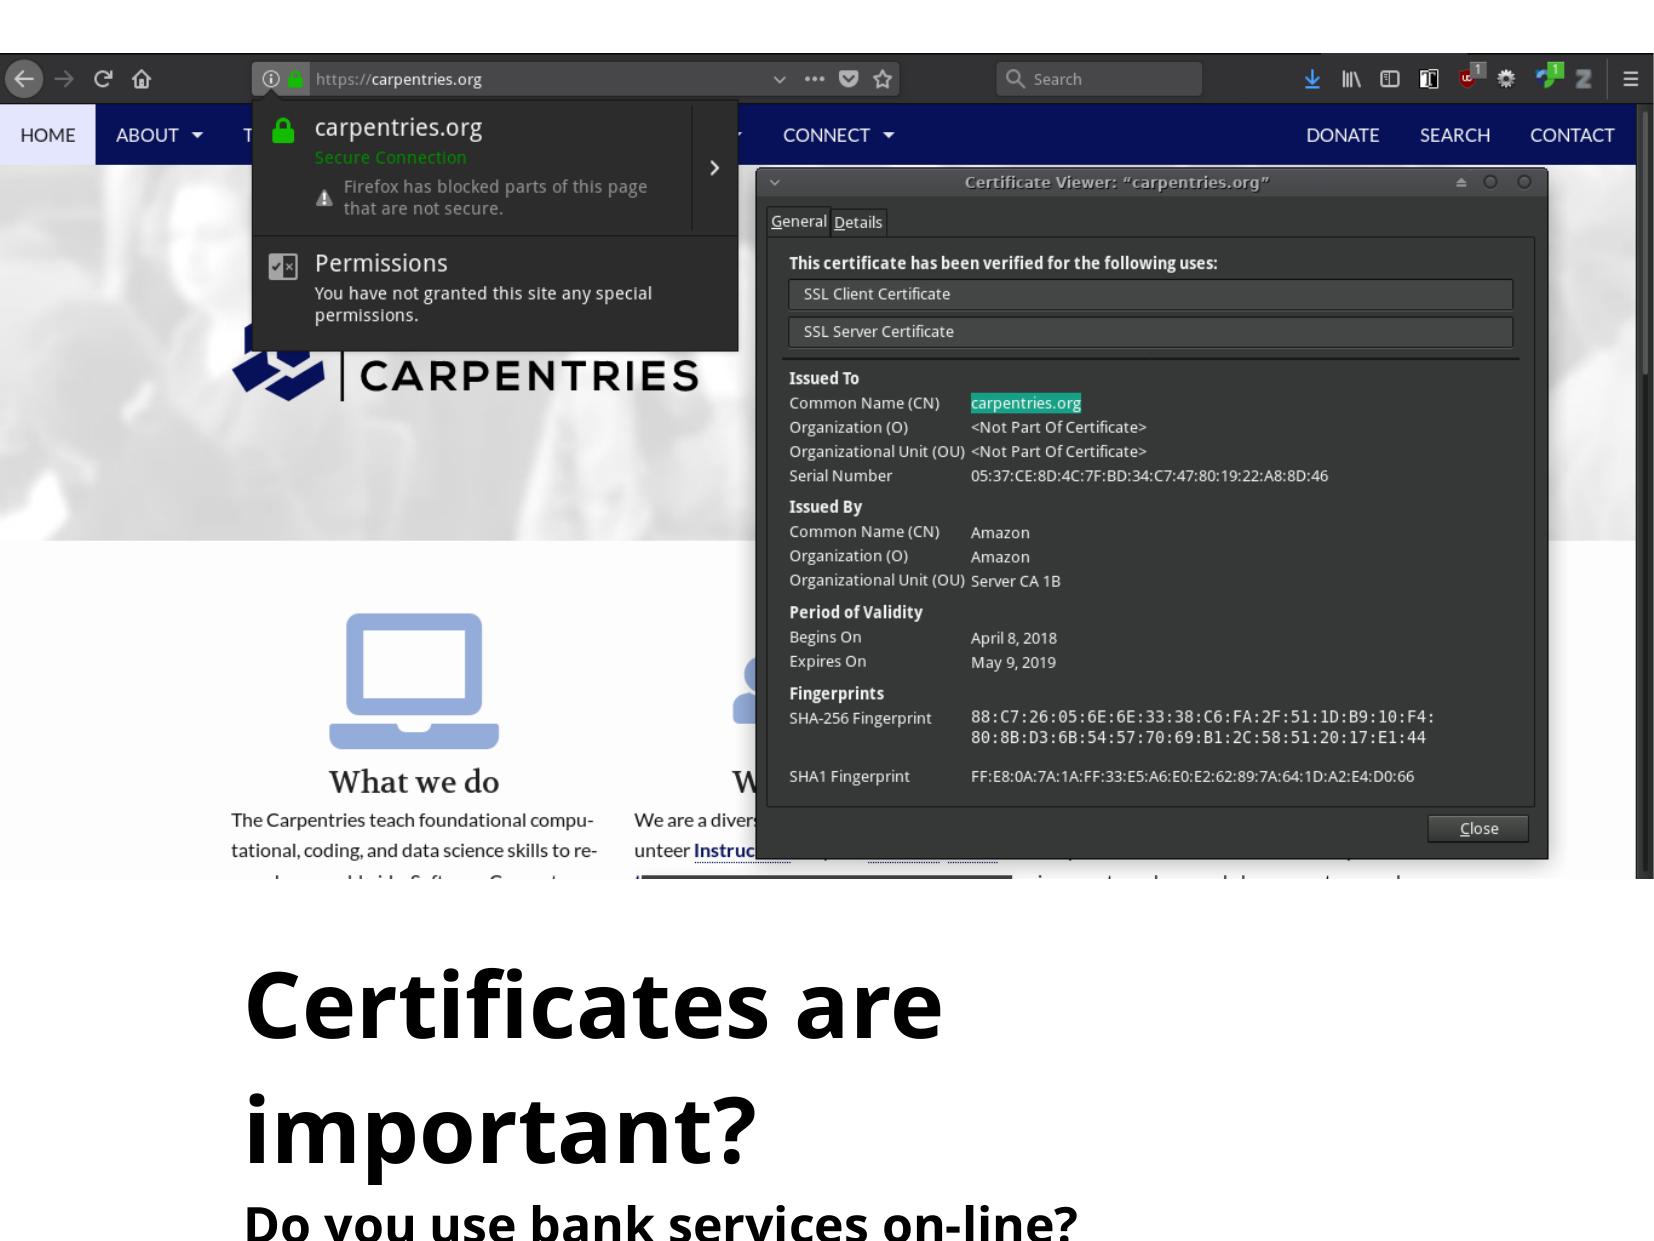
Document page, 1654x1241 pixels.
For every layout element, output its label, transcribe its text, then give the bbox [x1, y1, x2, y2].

text_box Certificates are important? Do you use bank services on-line? [228, 933, 1418, 1141]
picture [0, 53, 1654, 879]
